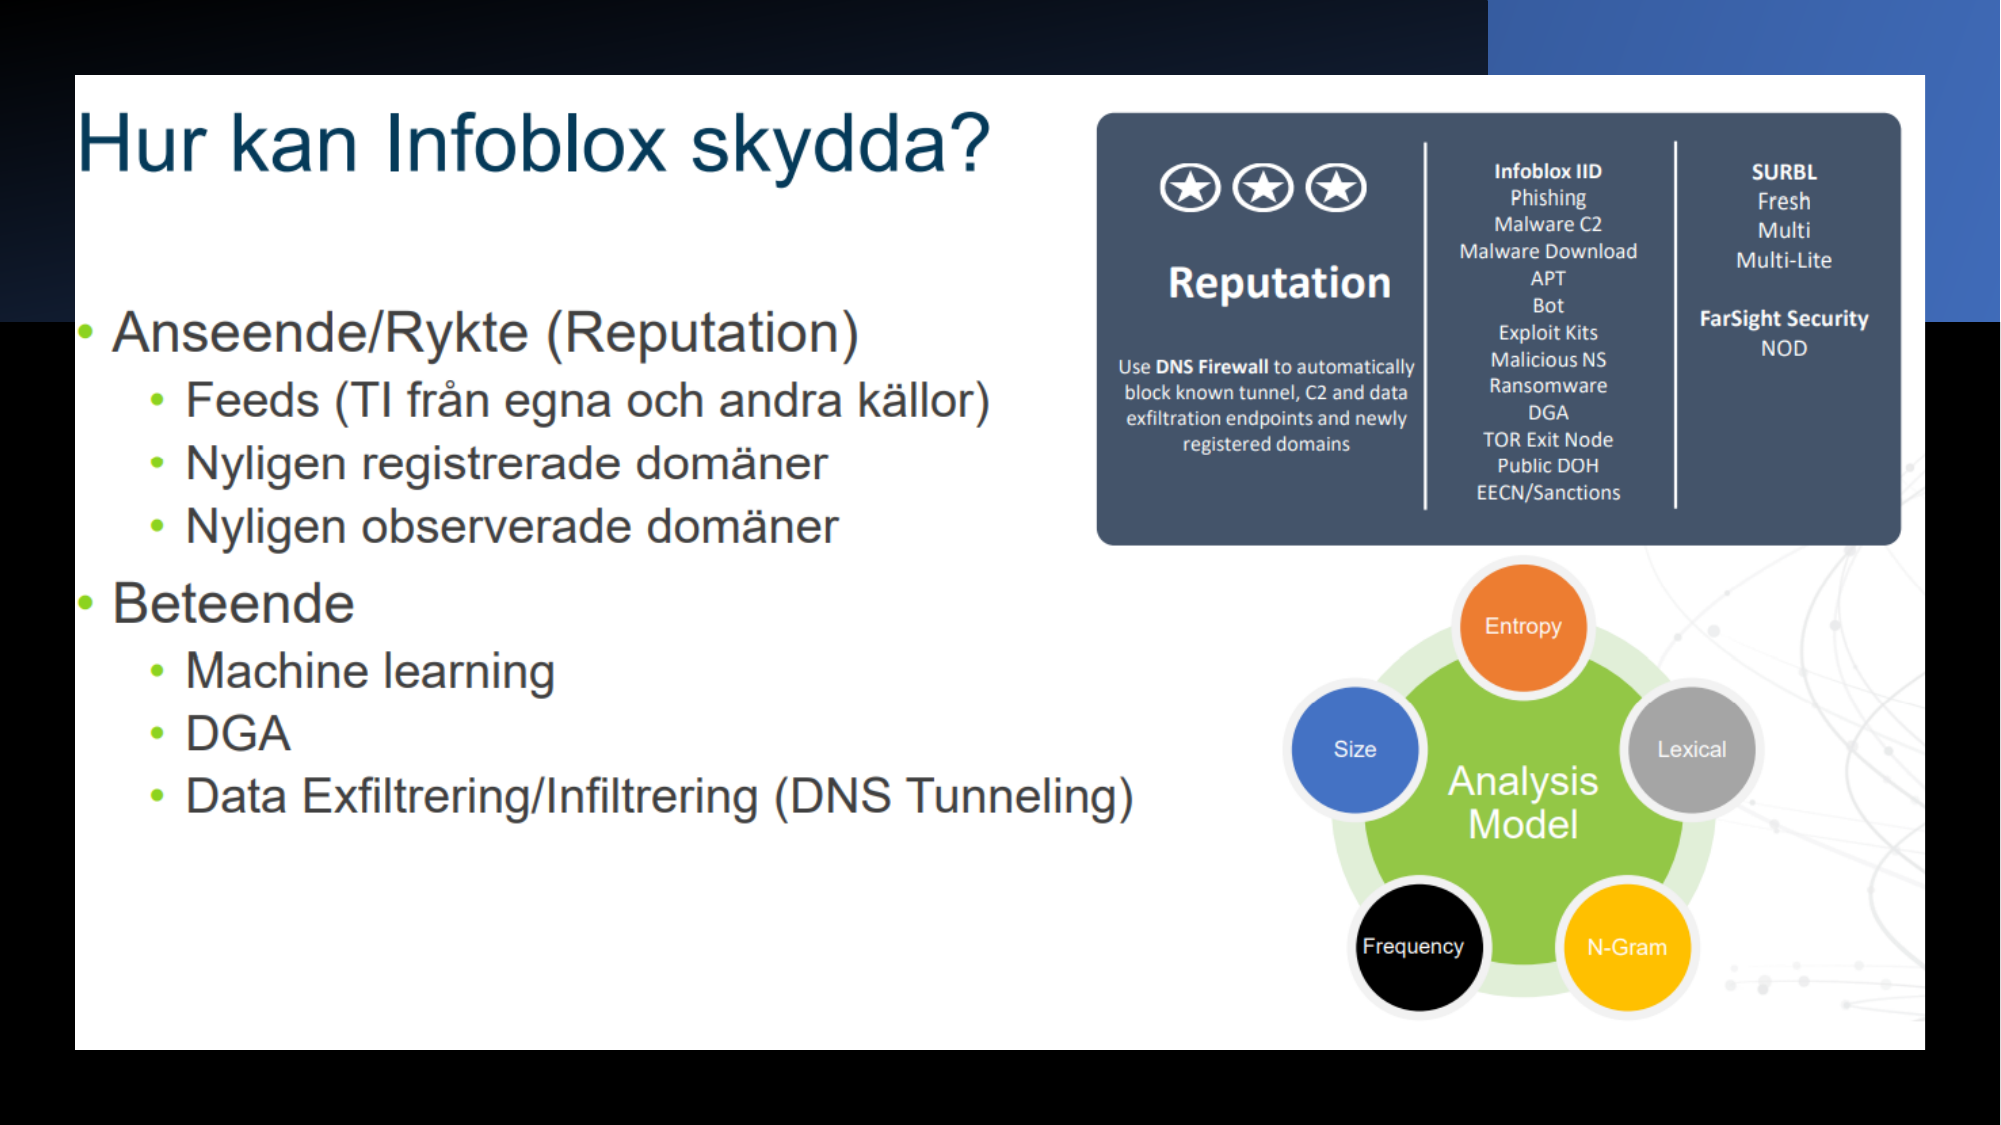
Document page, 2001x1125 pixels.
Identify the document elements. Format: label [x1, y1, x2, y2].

text_box [0, 0, 2000, 1125]
picture [75, 75, 1926, 1051]
